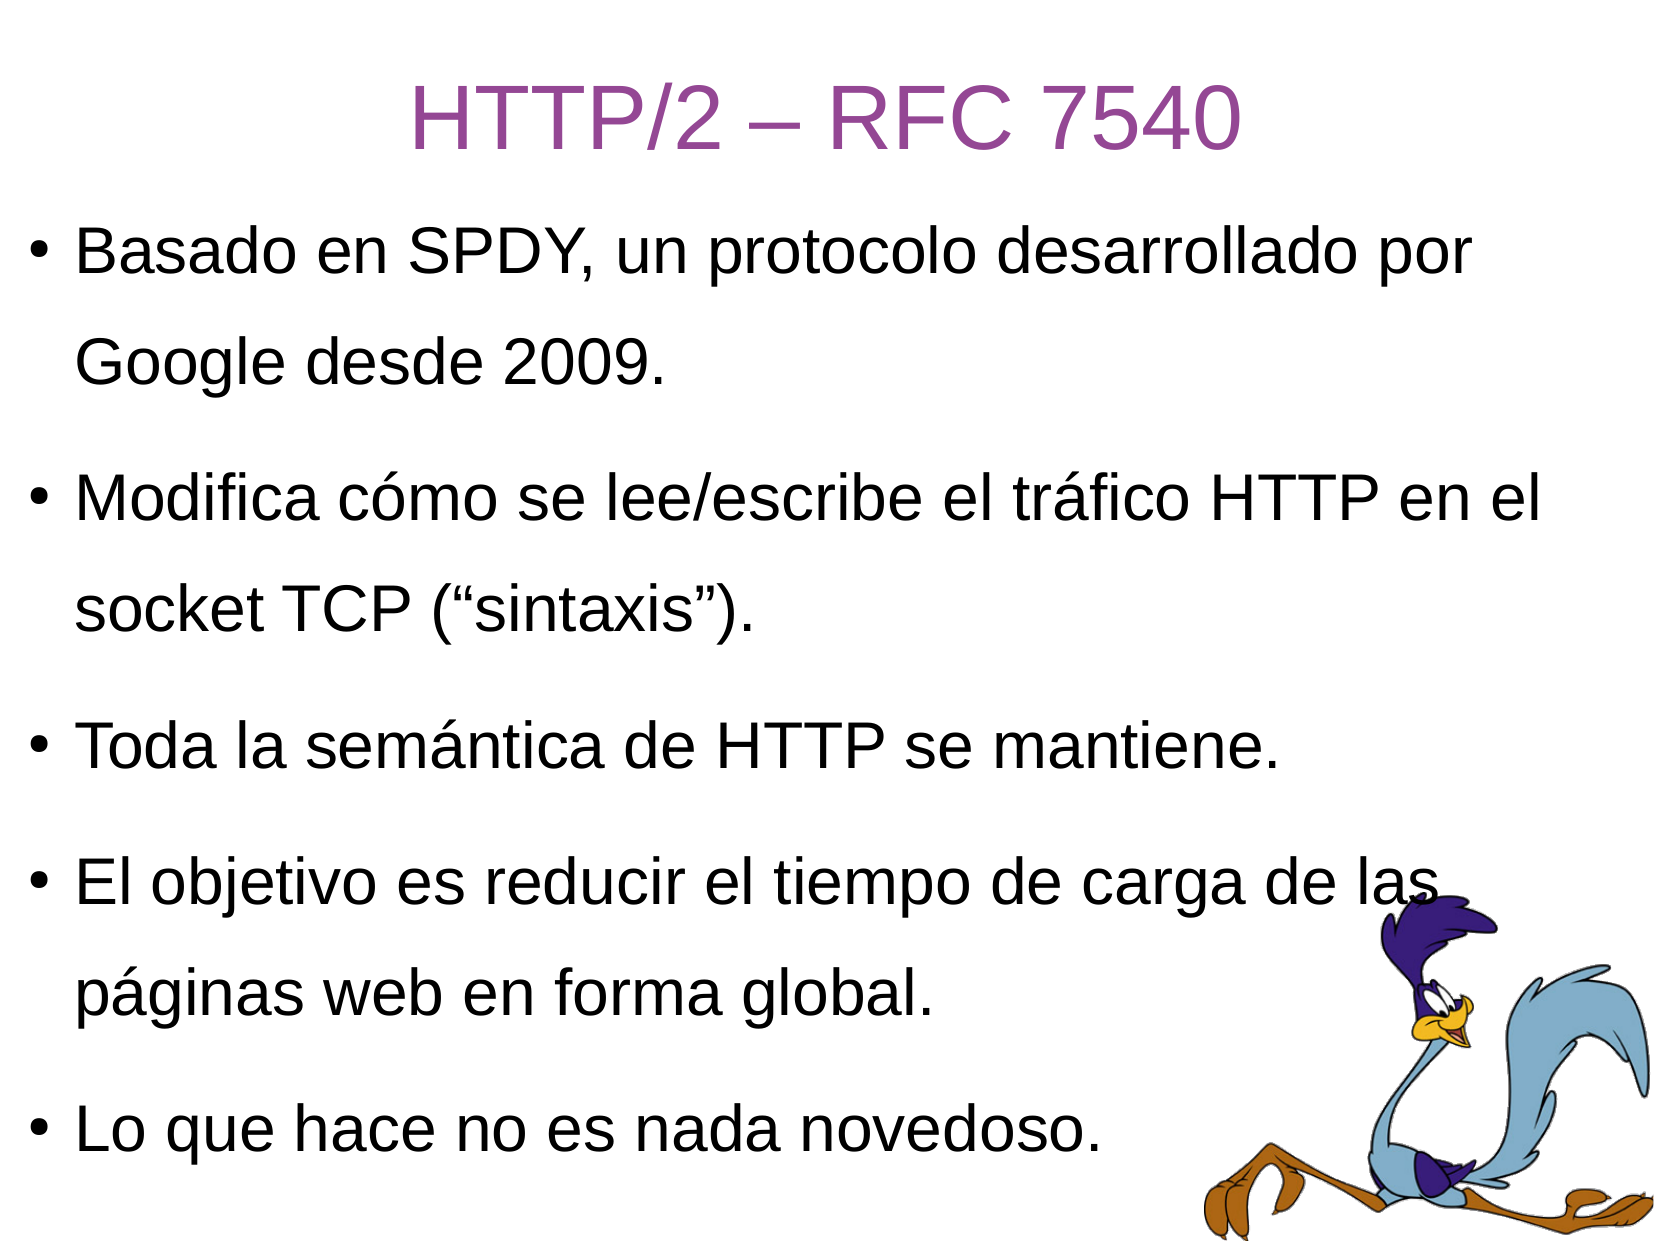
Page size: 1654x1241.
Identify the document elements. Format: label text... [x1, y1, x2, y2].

title HTTP/2 – RFC 7540 [82, 13, 1571, 177]
picture [1204, 892, 1654, 1241]
list Basado en SPDY, un protocolo desarrollado por Google desde 2009. Modifica cómo se lee/escribe el tráfico HTTP en el socket TCP (“sintaxis”). Toda la semántica de HTTP se mantiene. El objetivo es reducir el tiempo de carga de las páginas web en forma global. Lo que hace no es nada novedoso. [11, 177, 1630, 1170]
